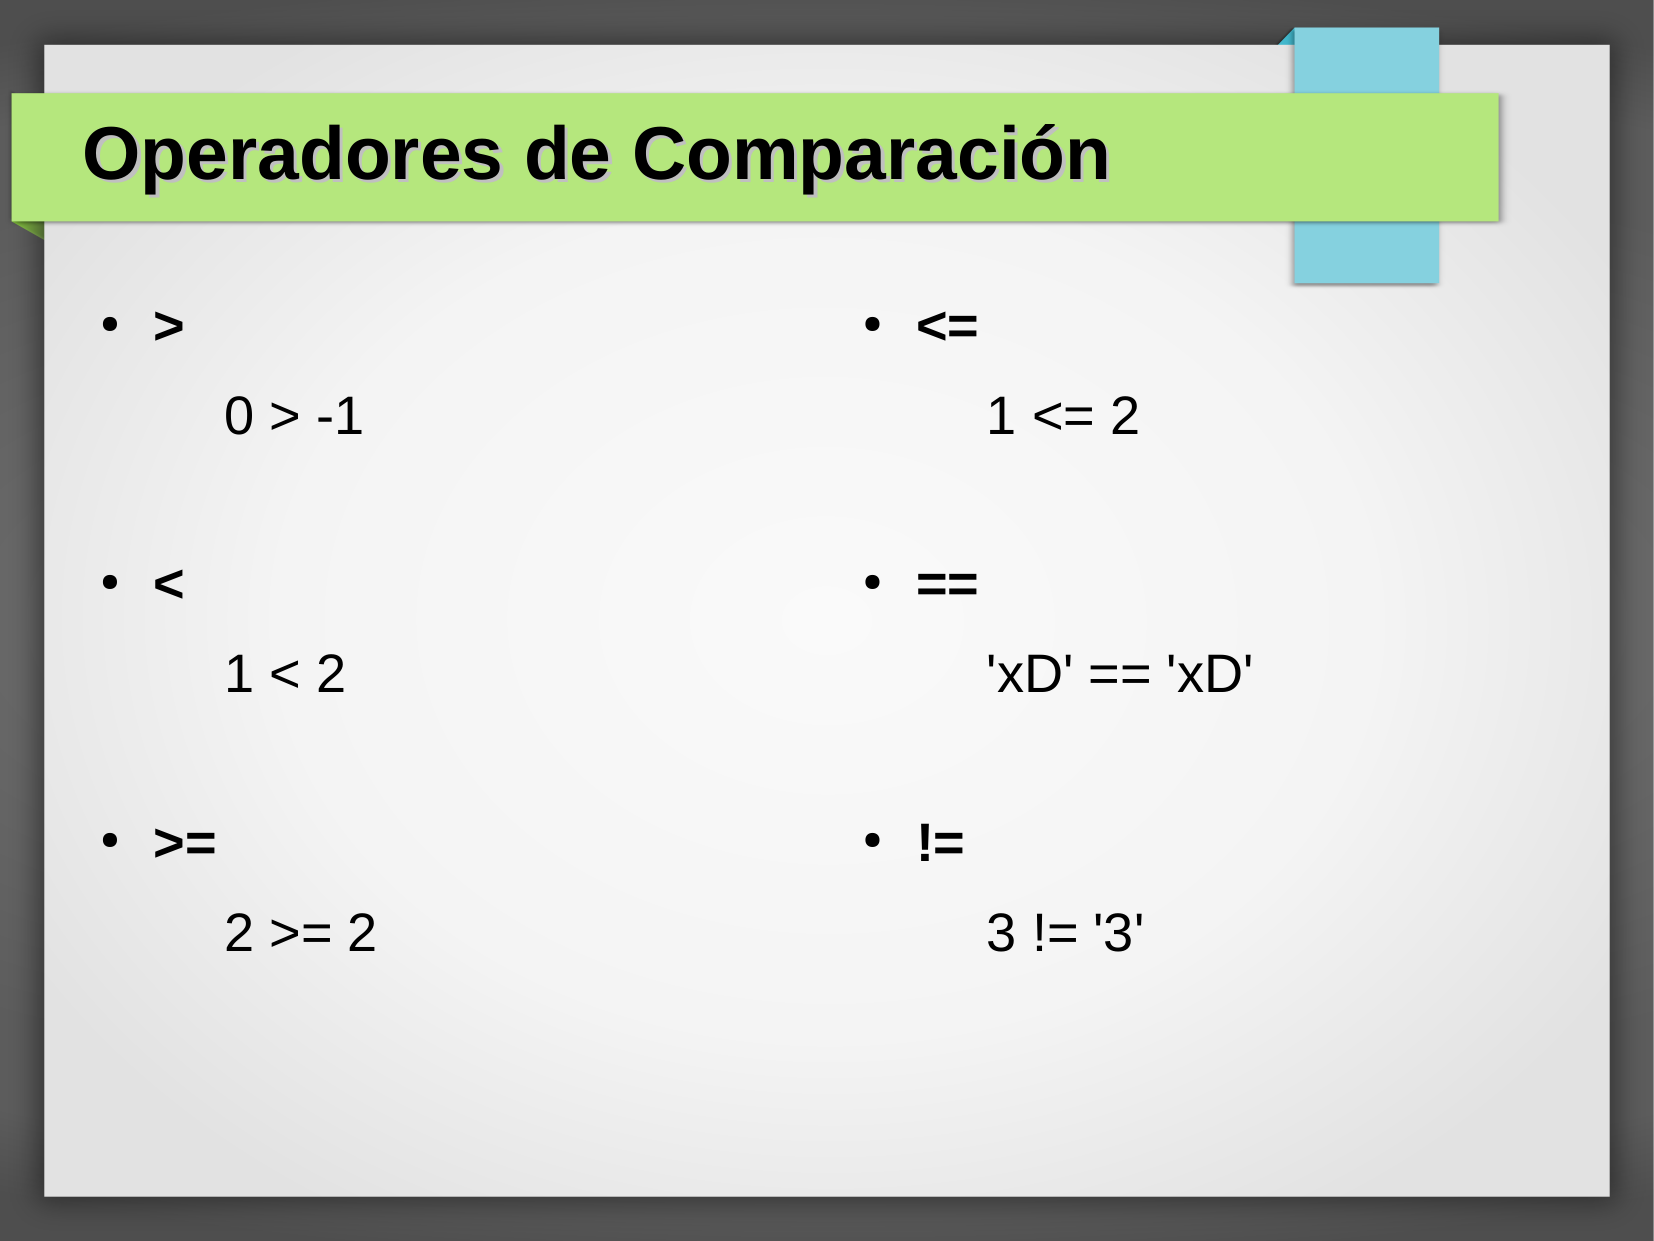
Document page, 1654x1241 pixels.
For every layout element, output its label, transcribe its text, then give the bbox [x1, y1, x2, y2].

list > 0 > -1 < 1 < 2 >= 2 >= 2 [82, 295, 809, 1015]
title Operadores de Comparación [82, 94, 1264, 213]
list <= 1 <= 2 == 'xD' == 'xD' != 3 != '3' [845, 295, 1572, 1015]
picture [0, 0, 1654, 1241]
